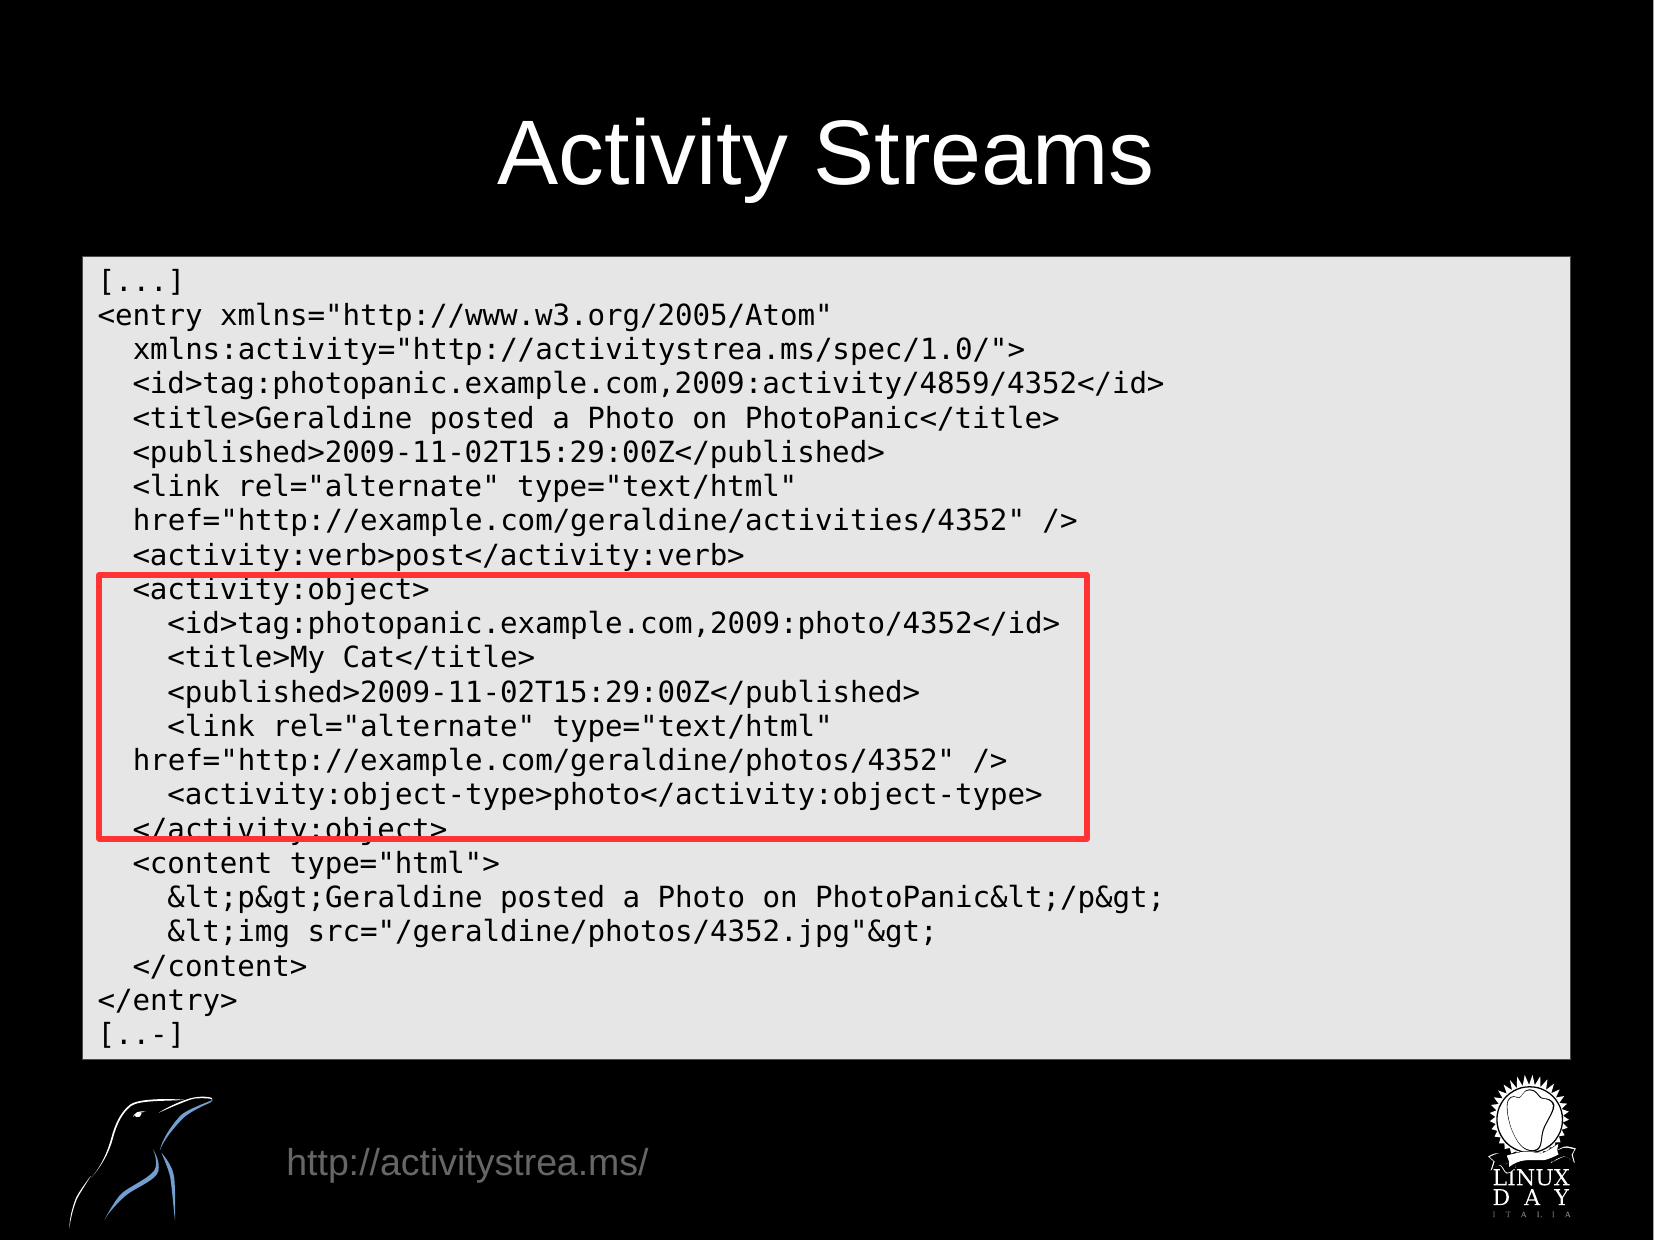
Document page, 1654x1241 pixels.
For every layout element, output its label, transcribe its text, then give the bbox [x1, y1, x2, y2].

text_box [...] <entry xmlns="http://www.w3.org/2005/Atom" xmlns:activity="http://activitystrea.ms/spec/1.0/"> <id>tag:photopanic.example.com,2009:activity/4859/4352</id> <title>Geraldine posted a Photo on PhotoPanic</title> <published>2009-11-02T15:29:00Z</published> <link rel="alternate" type="text/html" href="http://example.com/geraldine/activities/4352" /> <activity:verb>post</activity:verb> <activity:object> <id>tag:photopanic.example.com,2009:photo/4352</id> <title>My Cat</title> <published>2009-11-02T15:29:00Z</published> <link rel="alternate" type="text/html" href="http://example.com/geraldine/photos/4352" /> <activity:object-type>photo</activity:object-type> </activity:object> <content type="html"> &lt;p&gt;Geraldine posted a Photo on PhotoPanic&lt;/p&gt; &lt;img src="/geraldine/photos/4352.jpg"&gt; </content> </entry> [..-] [82, 256, 1571, 1060]
title Activity Streams [82, 49, 1571, 256]
text_box http://activitystrea.ms/ [271, 1133, 1441, 1191]
